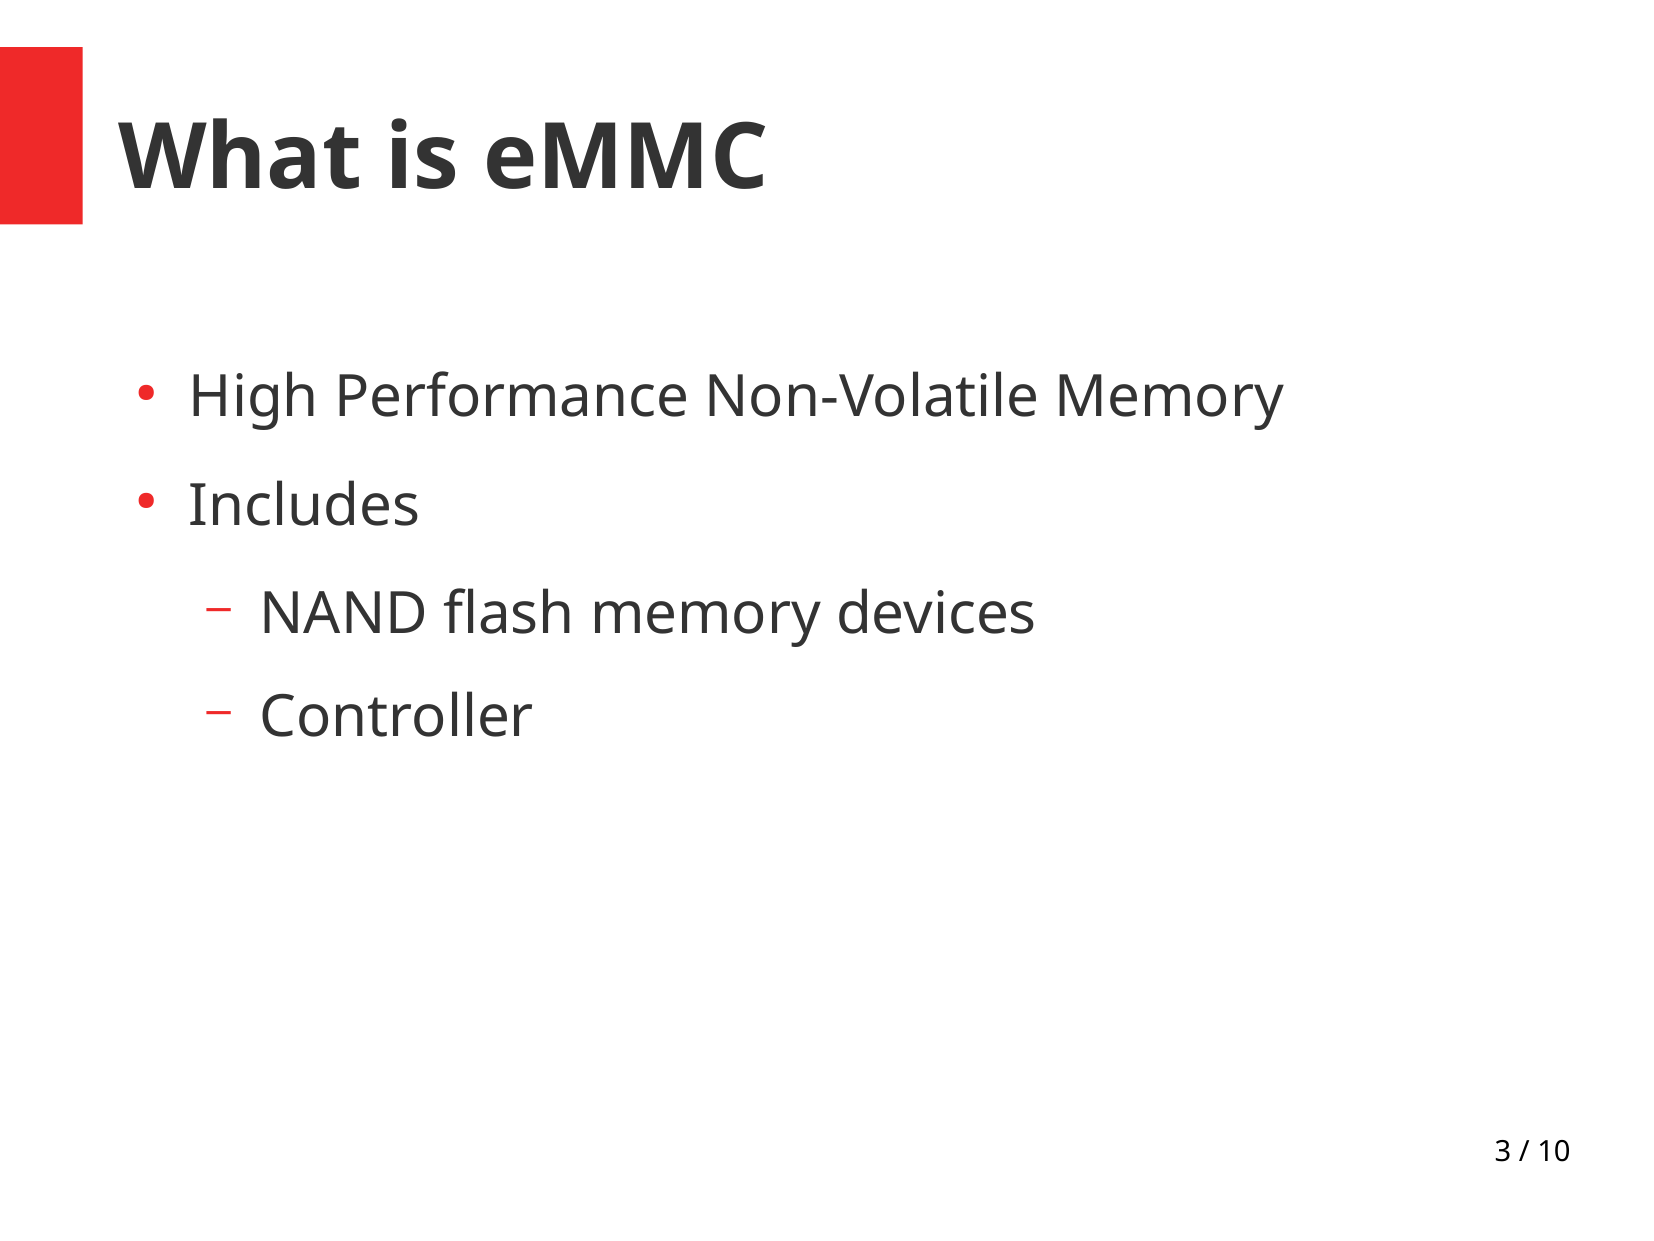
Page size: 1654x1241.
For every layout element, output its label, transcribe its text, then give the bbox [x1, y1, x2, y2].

list High Performance Non-Volatile Memory Includes NAND flash memory devices Controller [118, 354, 1536, 1074]
title What is eMMC [118, 49, 1571, 257]
